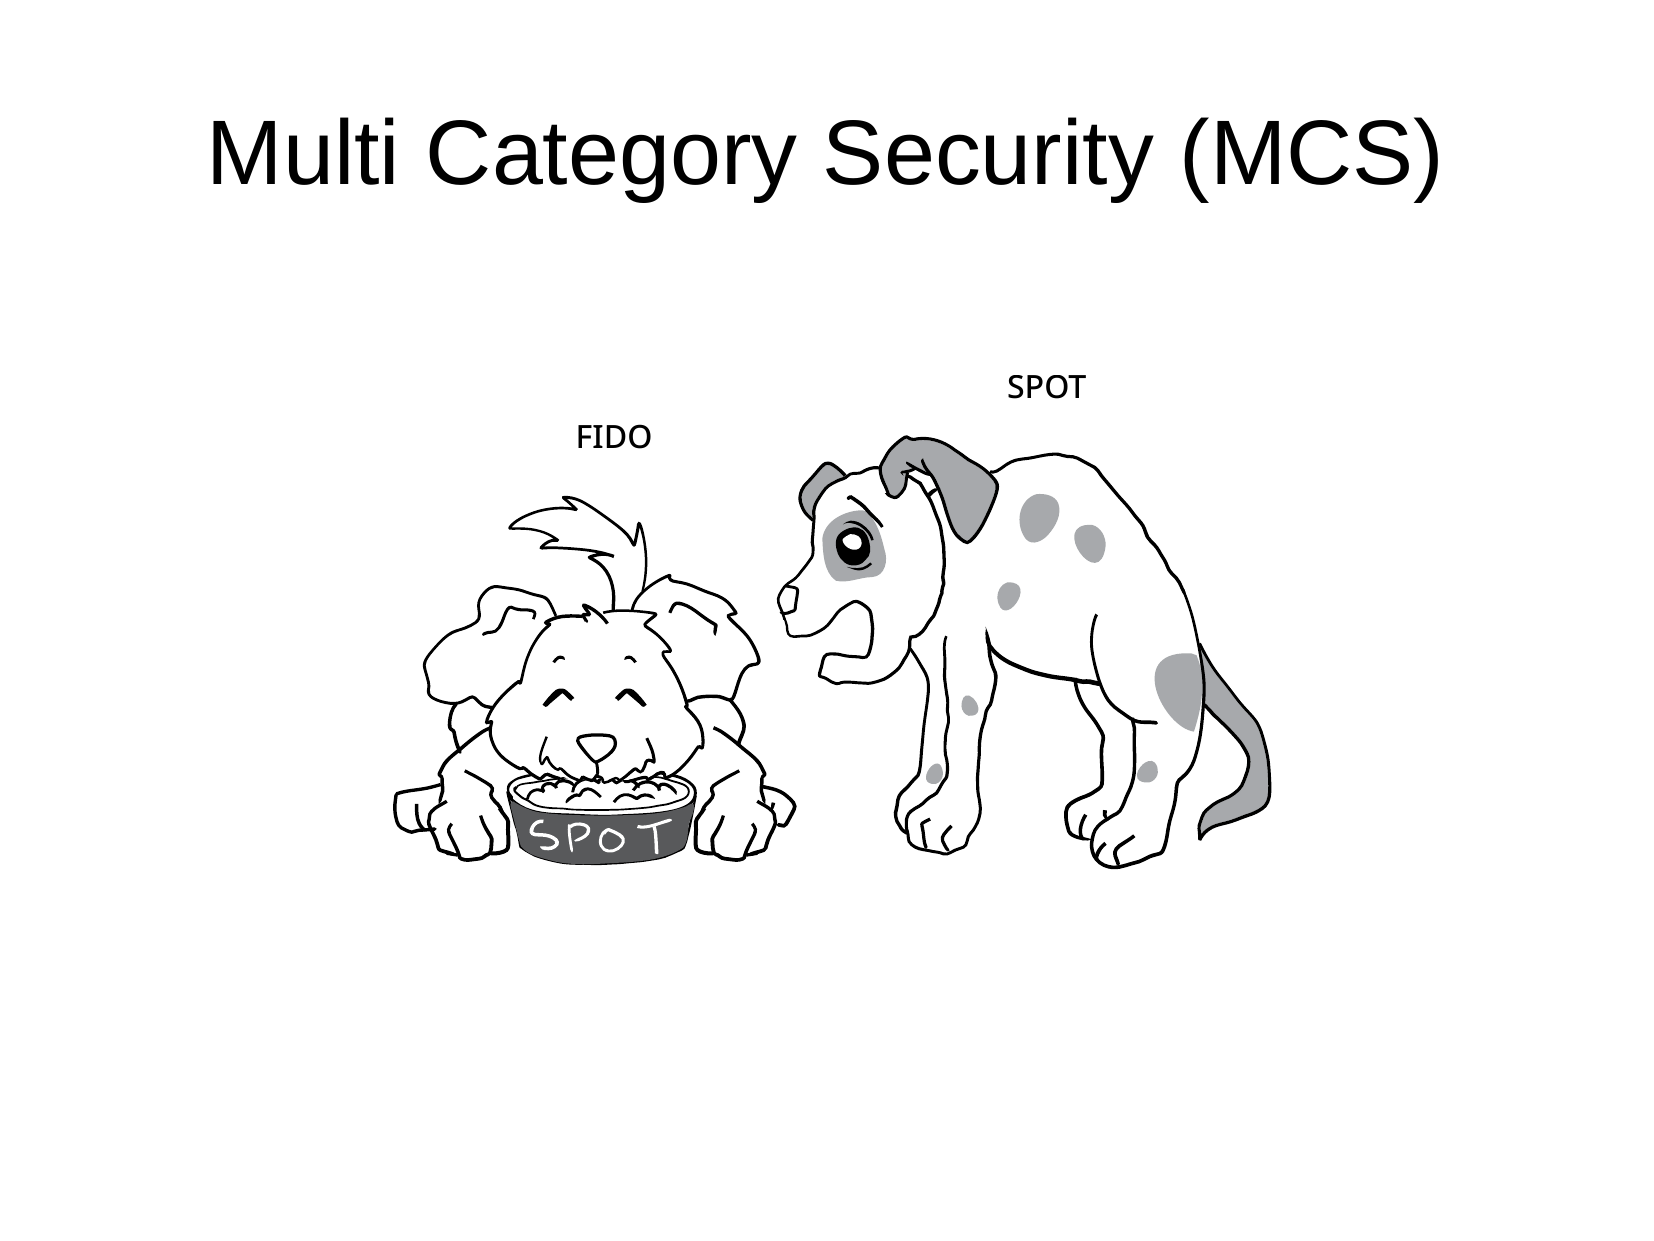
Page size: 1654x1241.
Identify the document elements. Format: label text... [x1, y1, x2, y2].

title Multi Category Security (MCS) [82, 49, 1571, 257]
picture [393, 375, 1272, 870]
